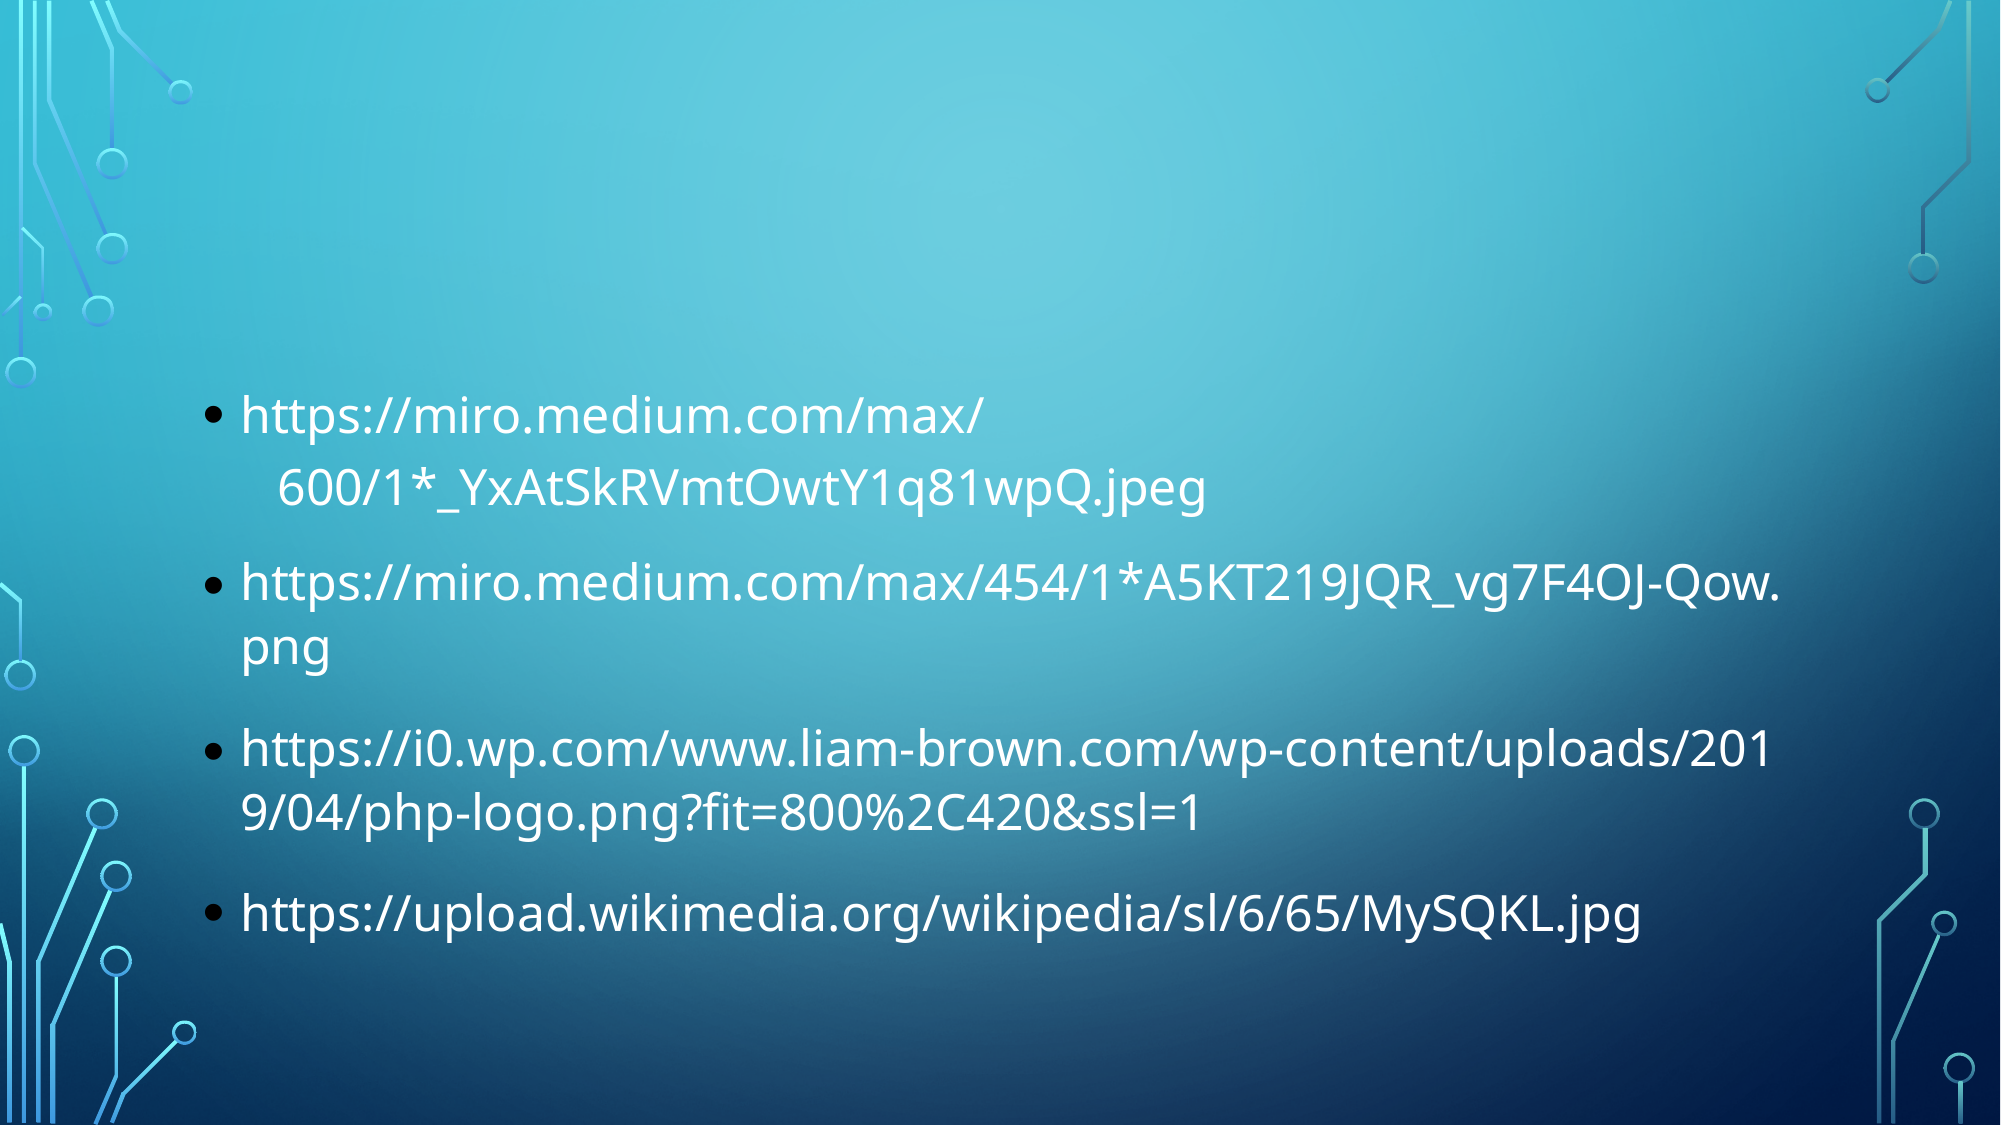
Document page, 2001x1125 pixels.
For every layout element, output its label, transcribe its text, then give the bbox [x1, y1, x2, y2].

list https://miro.medium.com/max/600/1*_YxAtSkRVmtOwtY1q81wpQ.jpeg https://miro.medium.com/max/454/1*A5KT219JQR_vg7F4OJ-Qow.png https://i0.wp.com/www.liam-brown.com/wp-content/uploads/2019/04/php-logo.png?fit=800%2C420&ssl=1 https://upload.wikimedia.org/wikipedia/sl/6/65/MySQKL.jpg [187, 364, 1813, 946]
